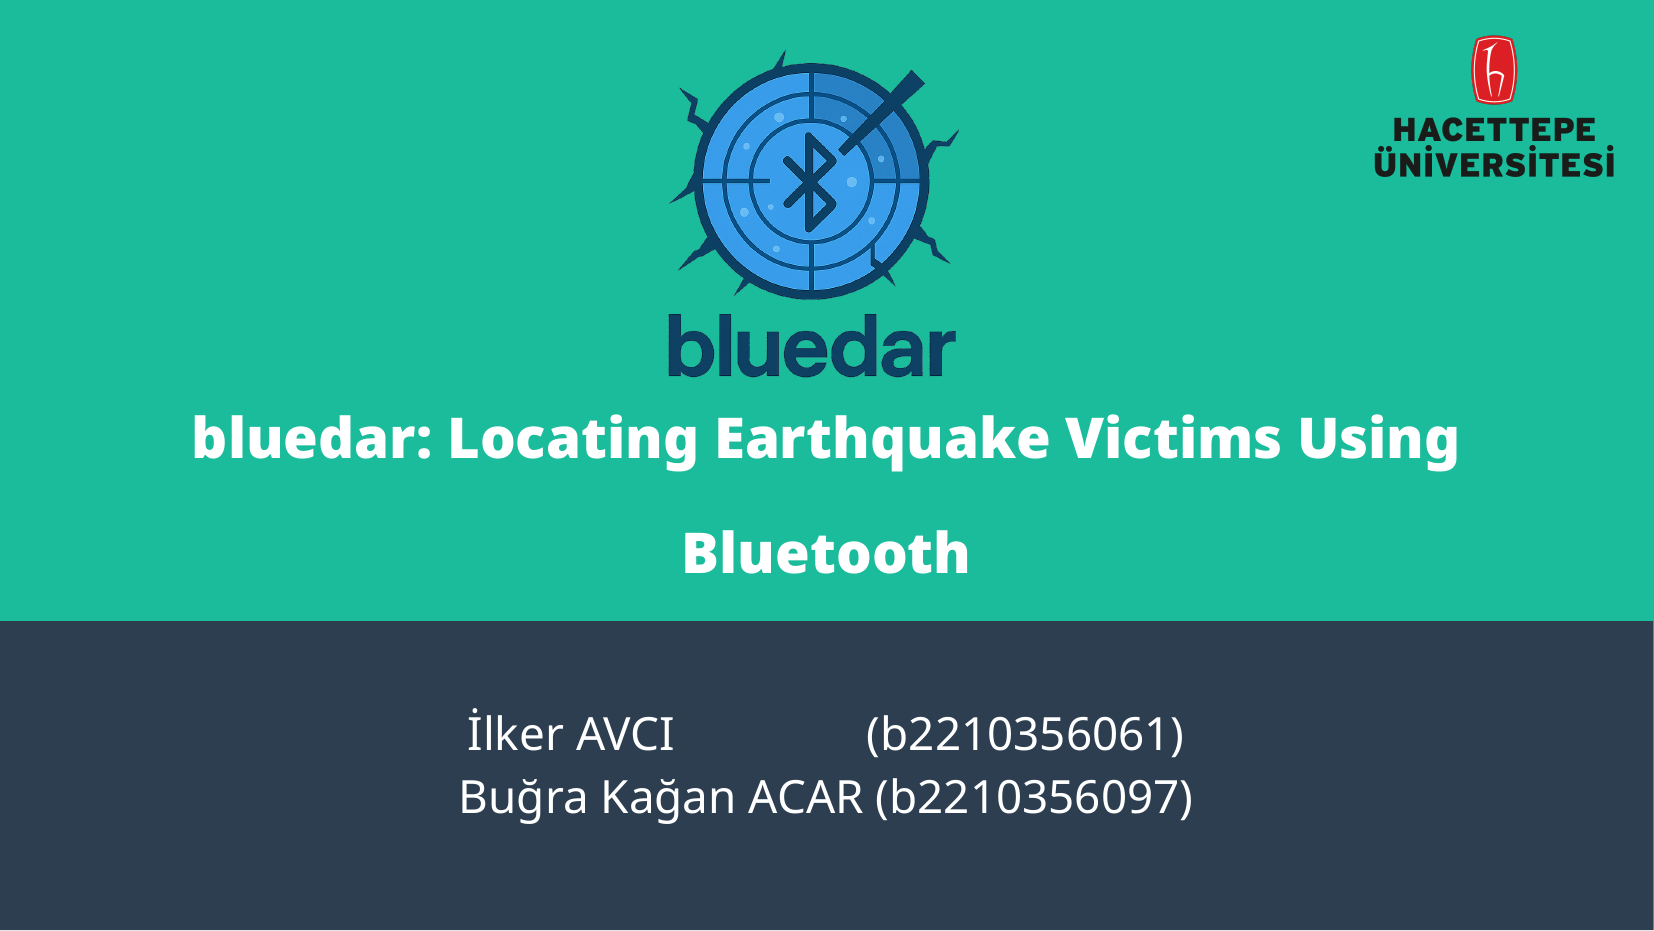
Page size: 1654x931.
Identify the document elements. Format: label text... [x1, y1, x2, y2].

picture [590, 0, 1034, 443]
subtitle İlker AVCI (b2210356061) Buğra Kağan ACAR (b2210356097) [59, 642, 1595, 886]
picture [1328, 0, 1654, 272]
title bluedar: Locating Earthquake Victims Using Bluetooth [59, 360, 1595, 591]
